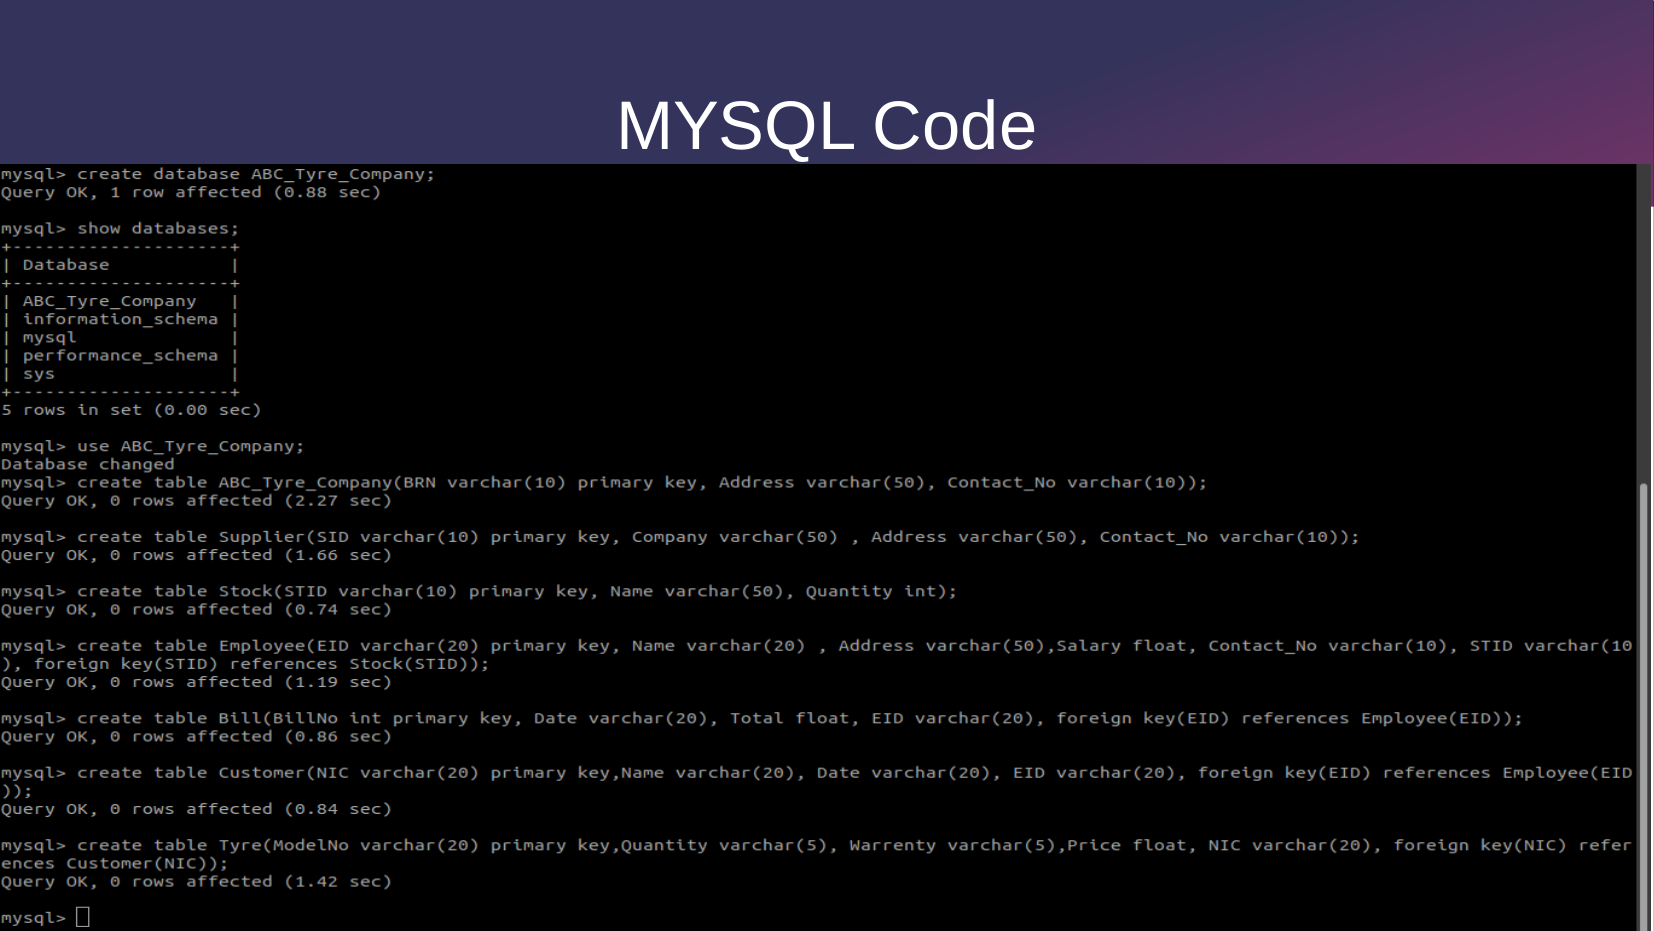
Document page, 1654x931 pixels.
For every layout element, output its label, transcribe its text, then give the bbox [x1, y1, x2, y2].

title MYSQL Code [88, 44, 1565, 164]
picture [0, 164, 1651, 931]
